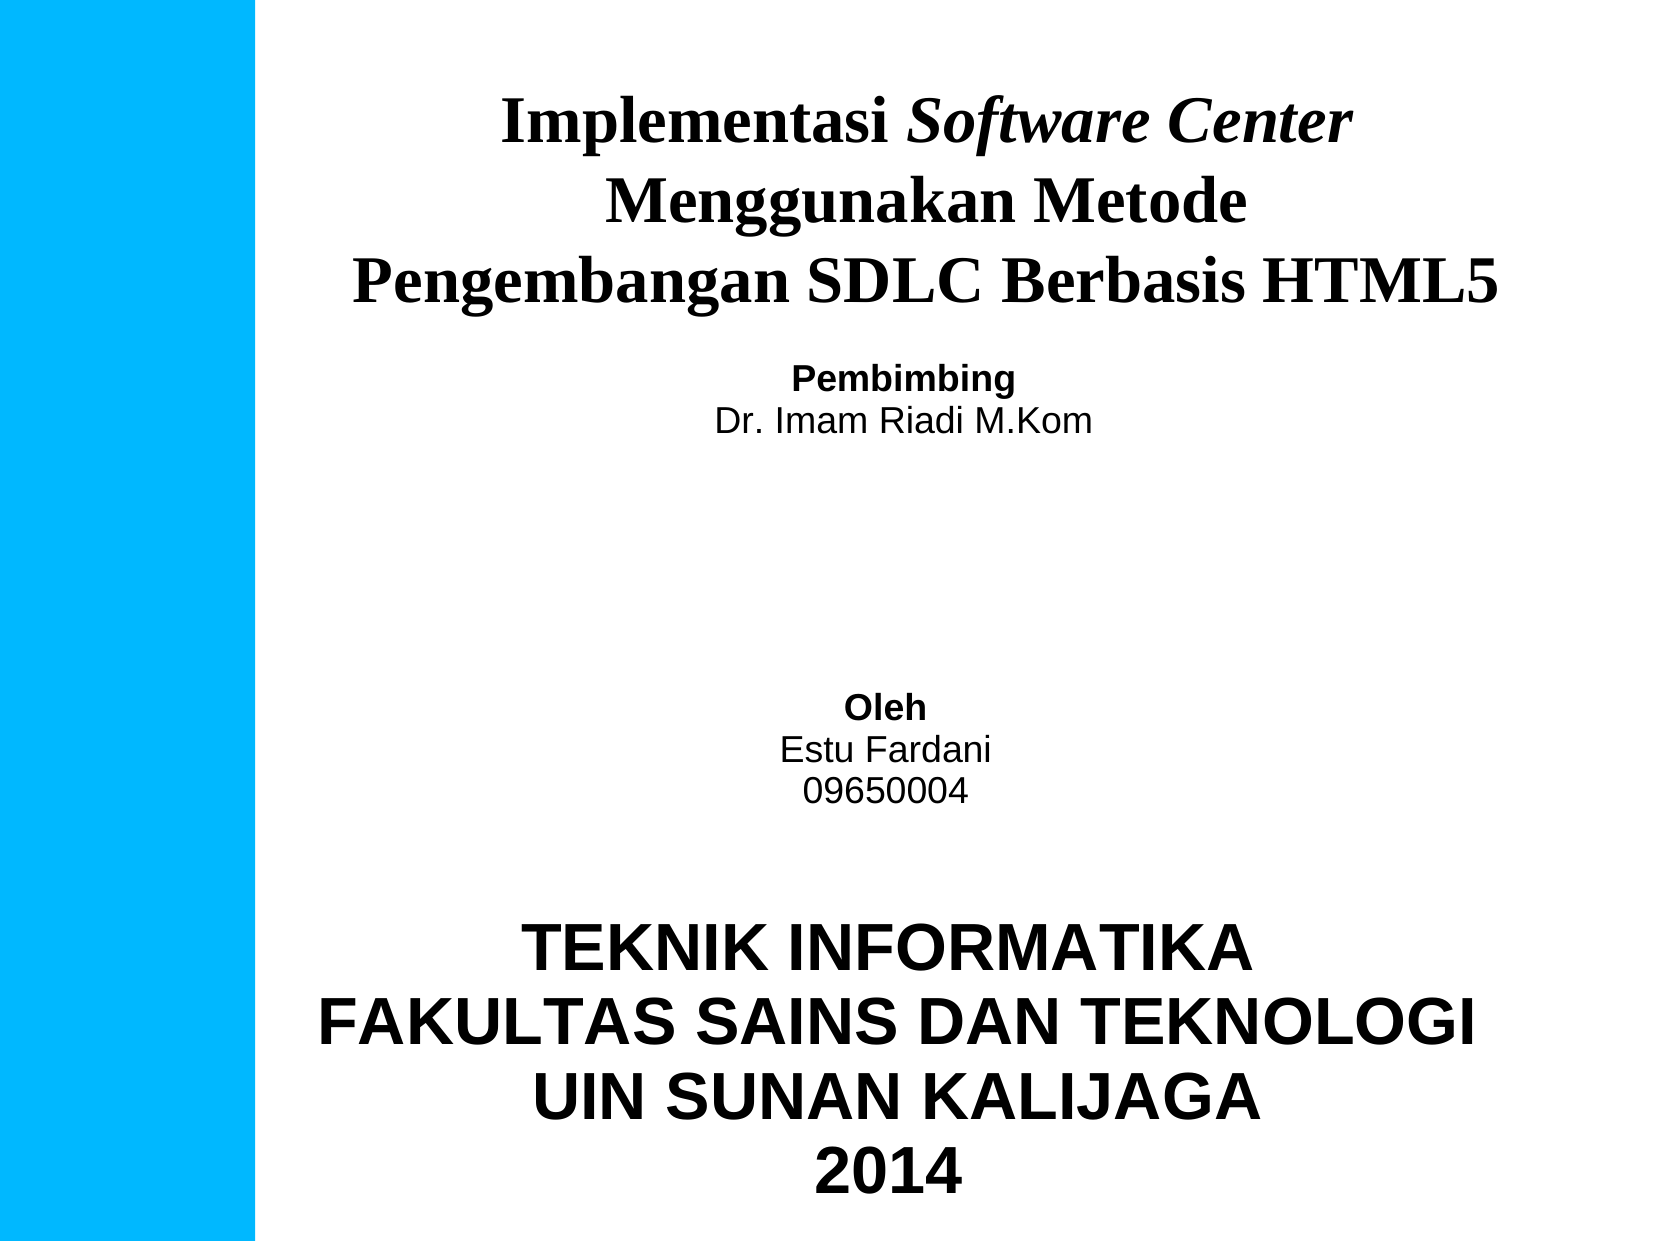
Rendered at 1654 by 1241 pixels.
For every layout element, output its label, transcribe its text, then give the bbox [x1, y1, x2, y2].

text_box Oleh Estu Fardani 09650004 [764, 679, 1007, 903]
text_box [0, 0, 256, 1241]
text_box Pembimbing Dr. Imam Riadi M.Kom [699, 350, 1109, 492]
text_box TEKNIK INFORMATIKA FAKULTAS SAINS DAN TEKNOLOGI UIN SUNAN KALIJAGA 2014 [253, 903, 1542, 1217]
title Implementasi Software Center Menggunakan Metode Pengembangan SDLC Berbasis HTML5 [270, 69, 1584, 316]
